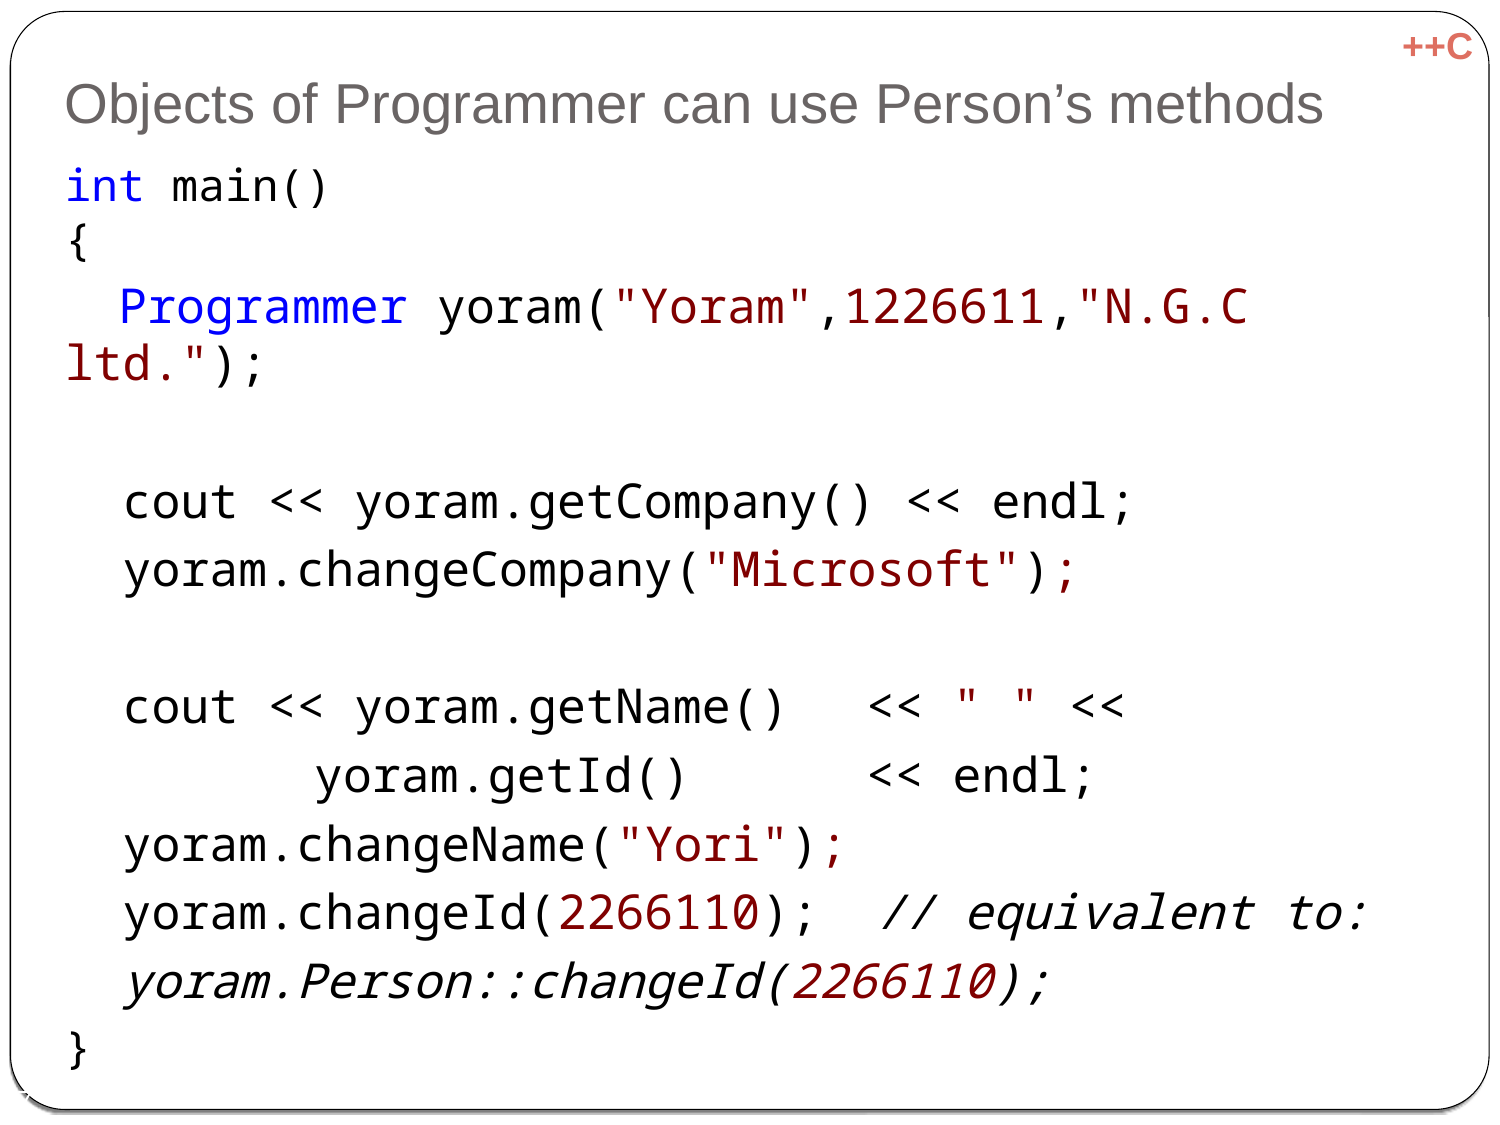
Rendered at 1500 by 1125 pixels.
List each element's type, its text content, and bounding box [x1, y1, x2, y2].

slide_number <number> [0, 1074, 50, 1125]
list int main() { Programmer yoram("Yoram",1226611,"N.G.C ltd."); cout << yoram.getCompany() << endl; yoram.changeCompany("Microsoft"); cout << yoram.getName() << " " << yoram.getId() << endl; yoram.changeName("Yori"); yoram.changeId(2266110); // equivalent to: yoram.Person::changeId(2266110); } [50, 149, 1450, 1088]
title Objects of Programmer can use Person’s methods [50, 45, 1450, 149]
